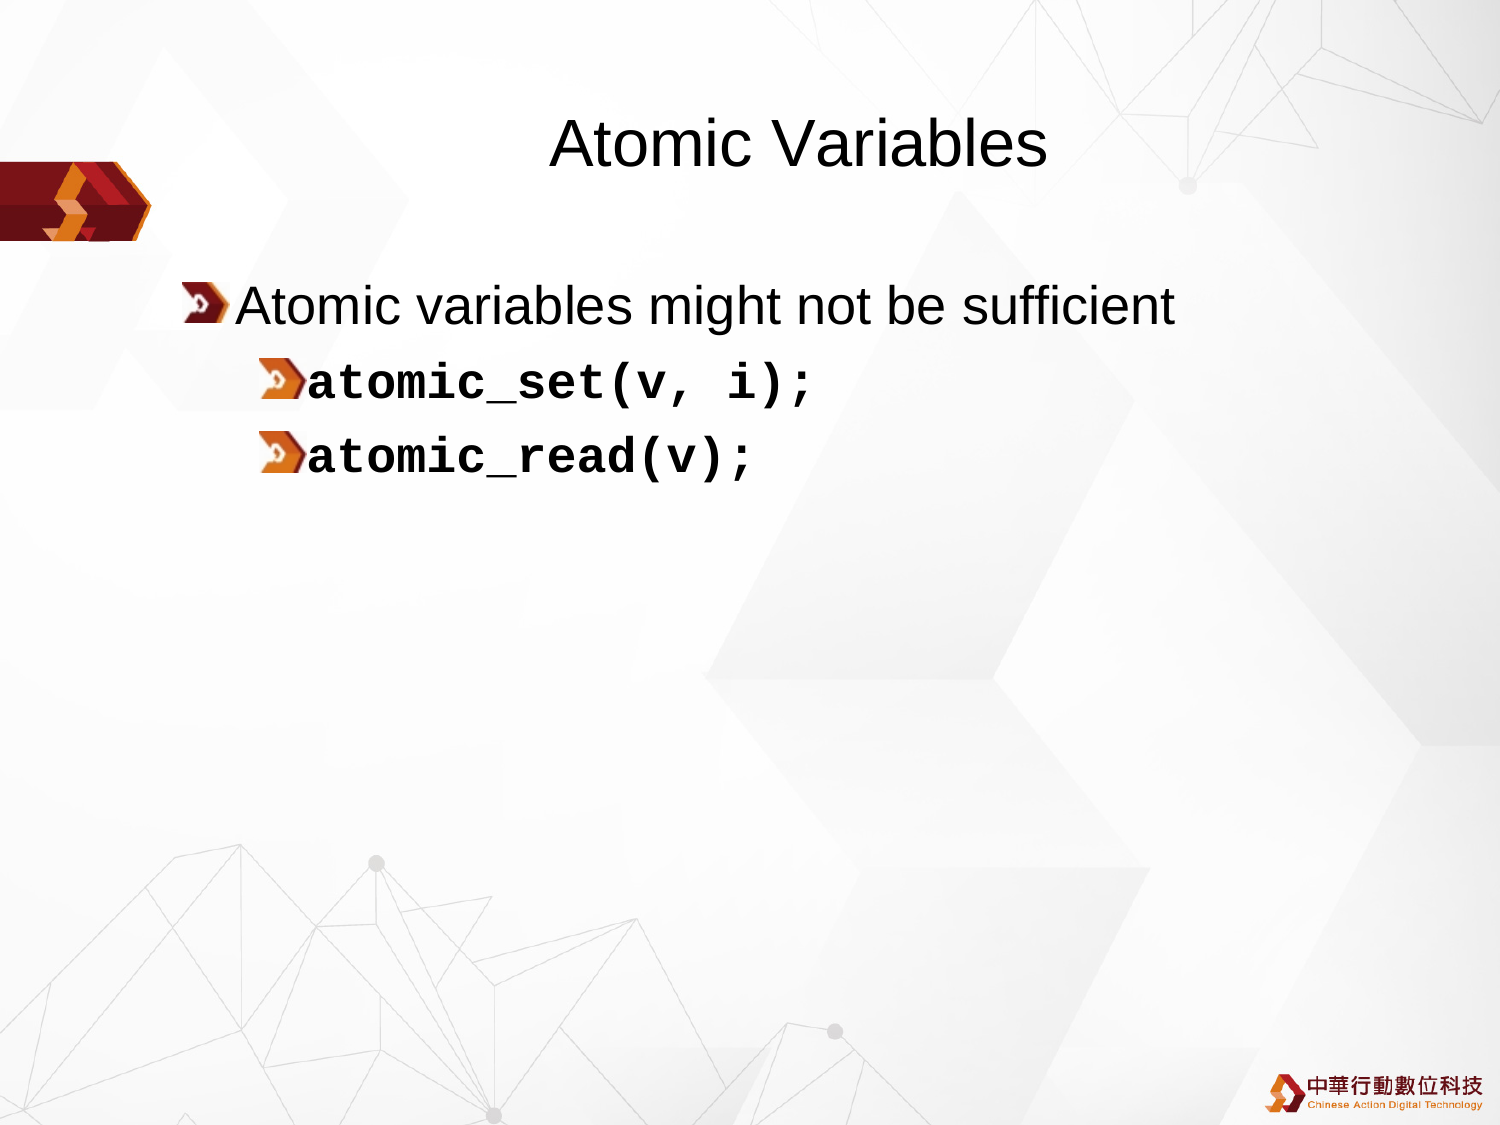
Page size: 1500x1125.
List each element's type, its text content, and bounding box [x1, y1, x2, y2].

picture [0, 0, 1500, 1125]
title Atomic Variables [150, 45, 1426, 234]
list Atomic variables might not be sufficient atomic_set(v, i); atomic_read(v); [150, 262, 1426, 1006]
